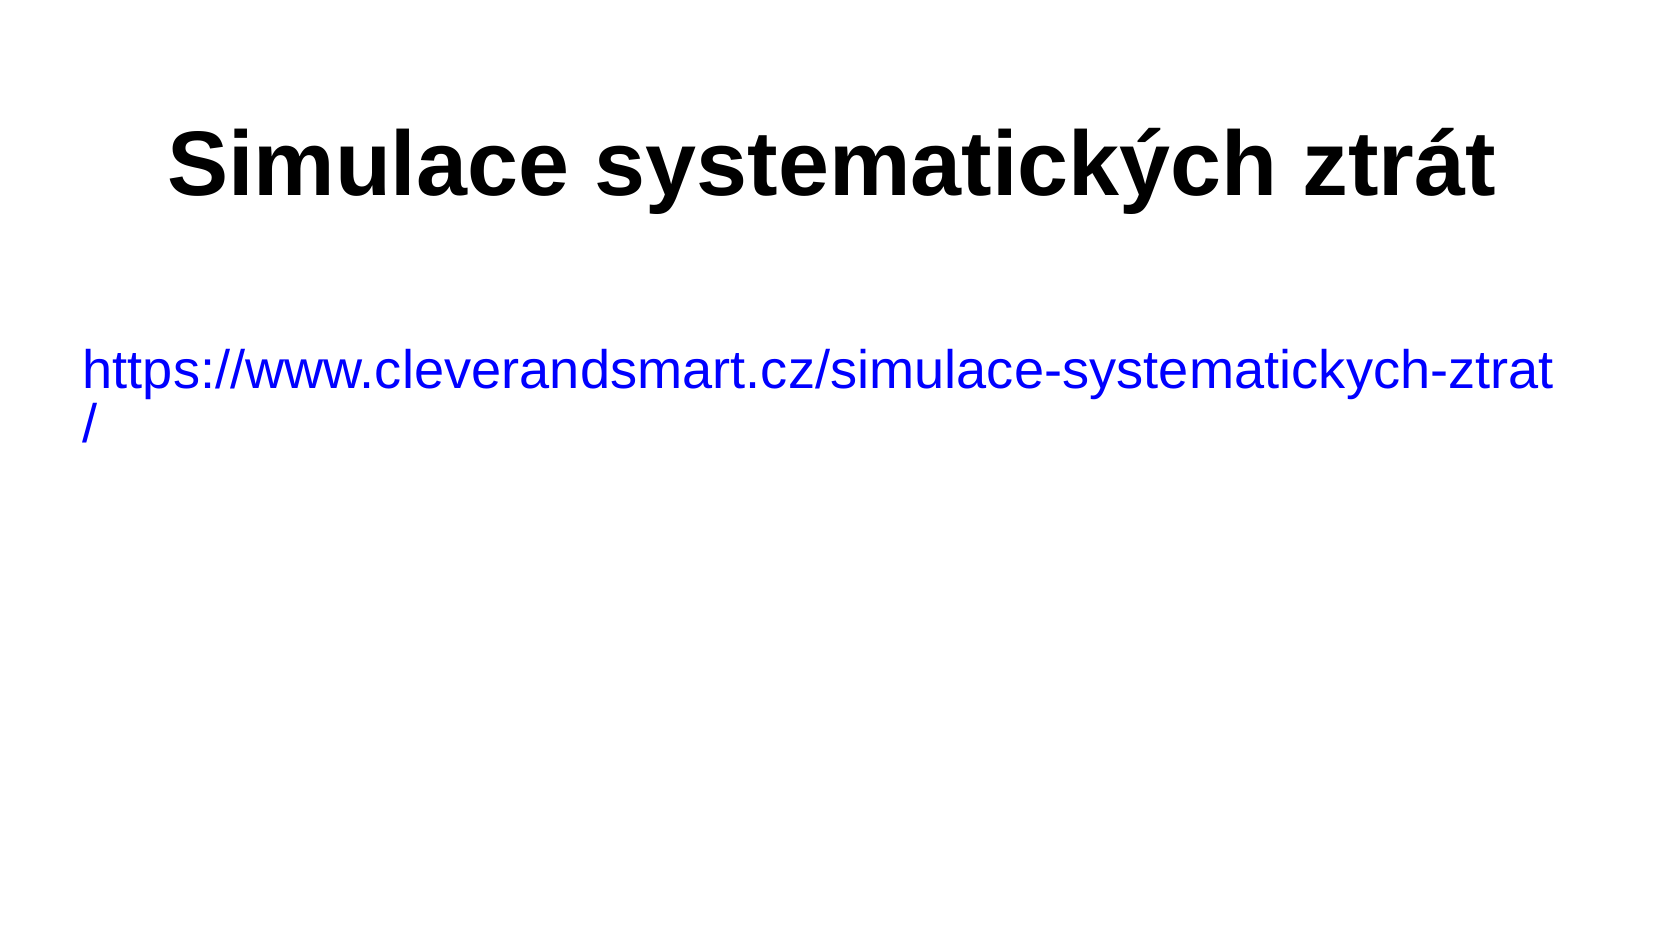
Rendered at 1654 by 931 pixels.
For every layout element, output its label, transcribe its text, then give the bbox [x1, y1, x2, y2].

text_box https://www.cleverandsmart.cz/simulace-systematickych-ztrat/ [82, 334, 1571, 679]
title Simulace systematických ztrát [88, 80, 1577, 236]
